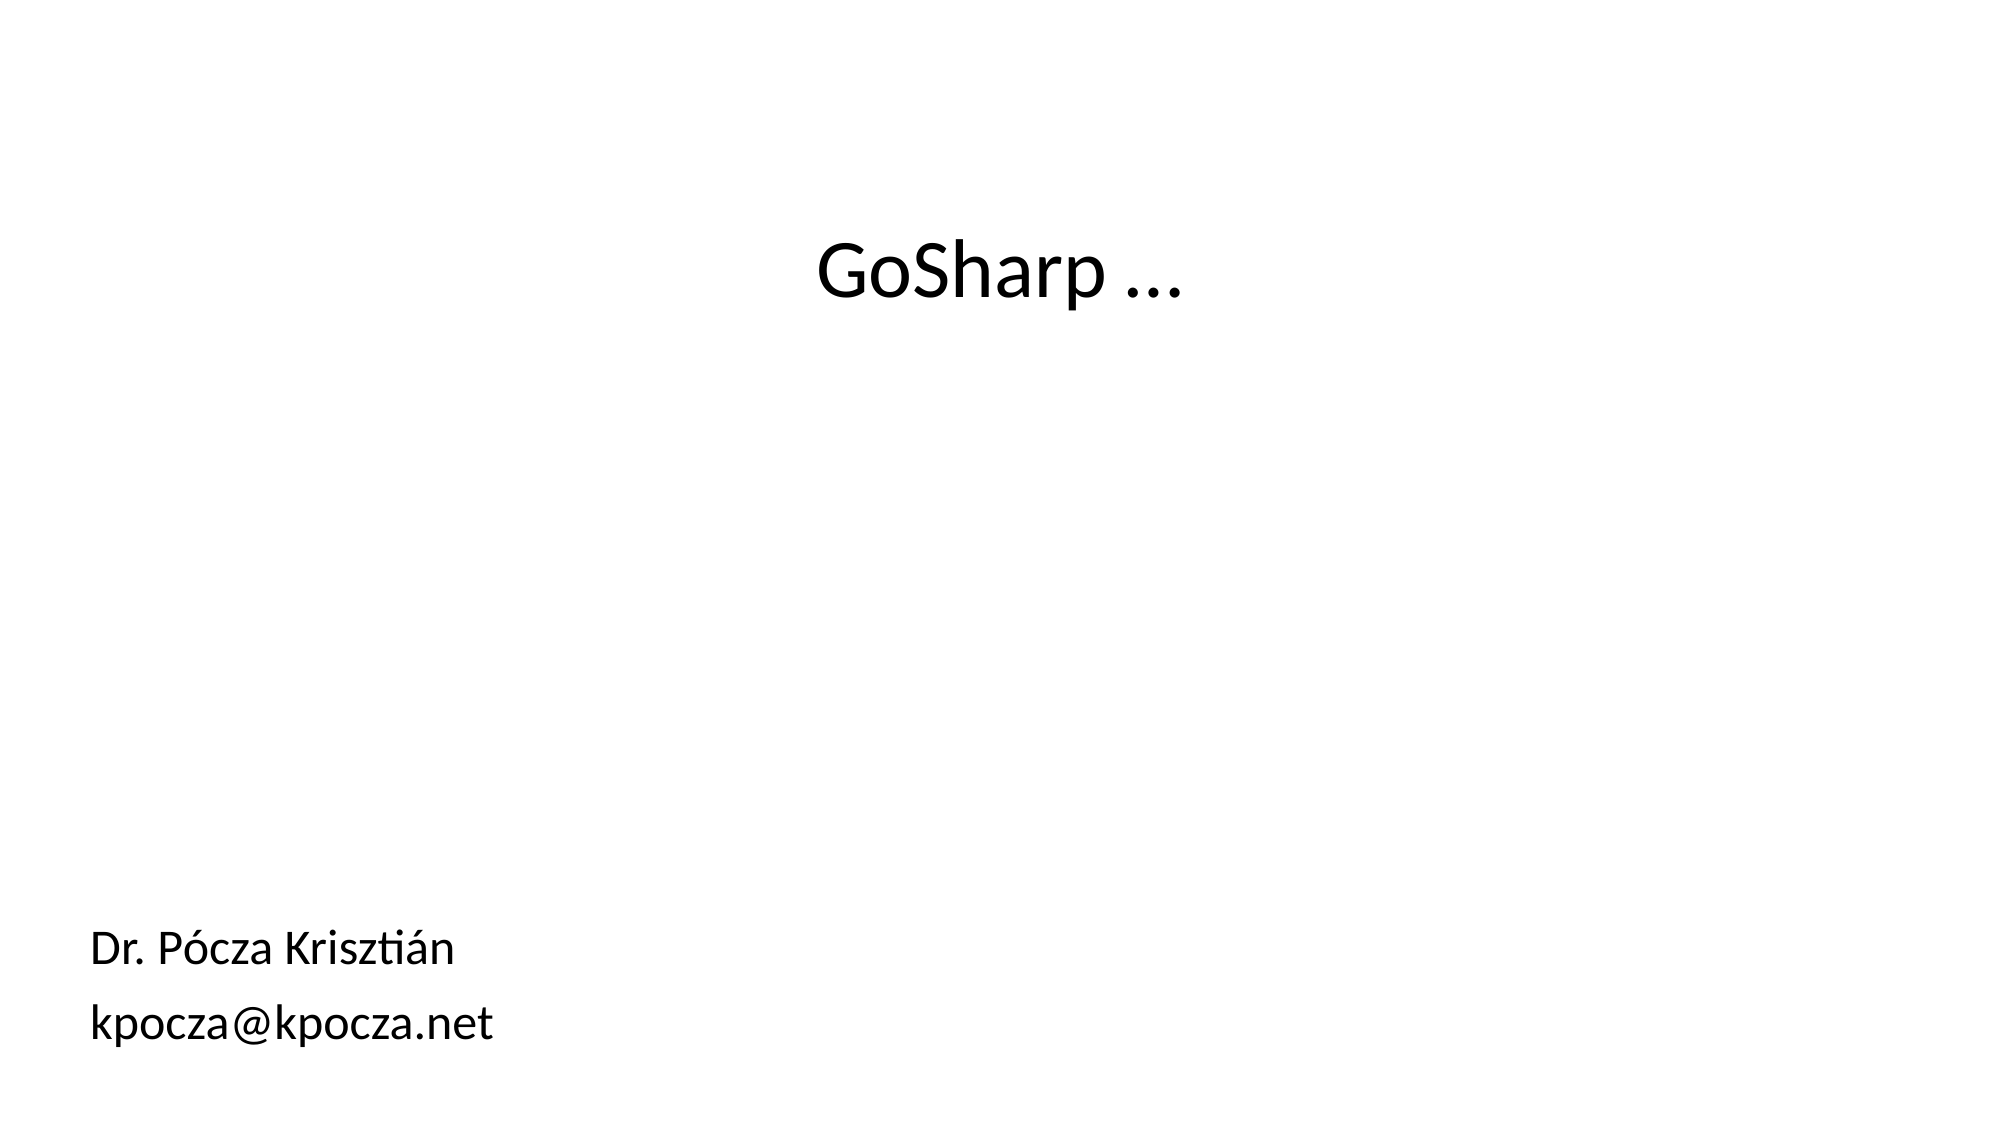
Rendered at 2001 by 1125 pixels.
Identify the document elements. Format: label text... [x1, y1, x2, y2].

subtitle Dr. Pócza Krisztián kpocza@kpocza.net [75, 914, 1576, 1078]
text_box GoSharp … [59, 207, 1941, 324]
